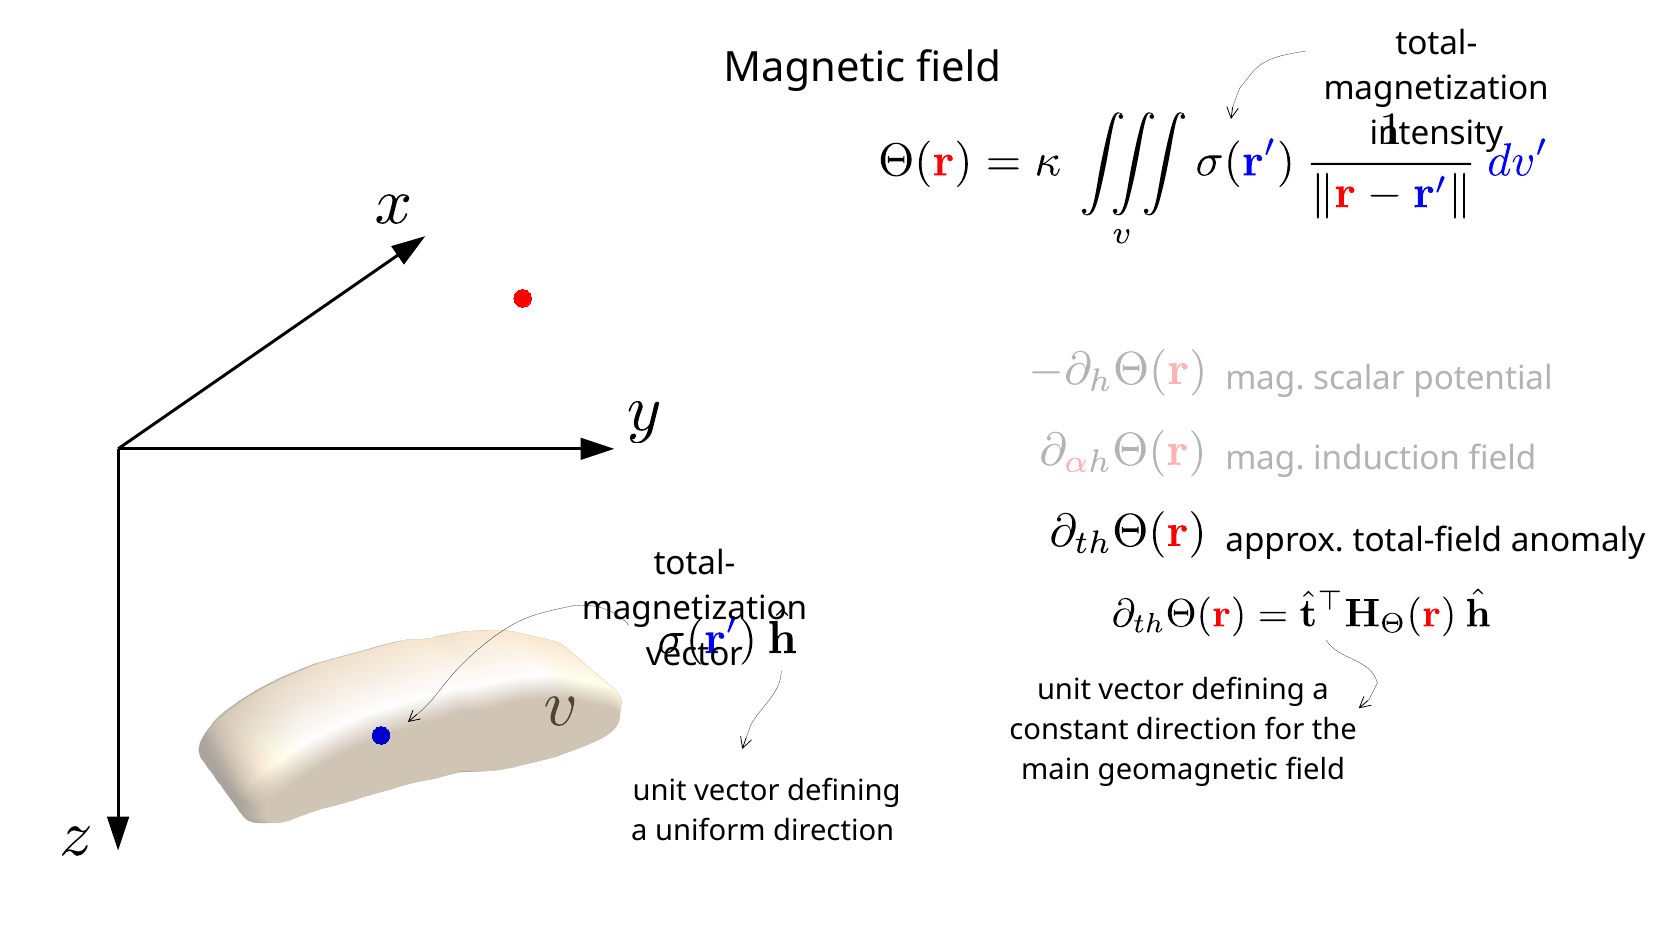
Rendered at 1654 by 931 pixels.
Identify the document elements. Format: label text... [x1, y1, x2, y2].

picture [655, 625, 799, 667]
picture [878, 112, 1547, 244]
picture [1047, 509, 1209, 560]
text_box [513, 289, 532, 308]
text_box total-magnetization vector [567, 531, 900, 625]
text_box Magnetic field [708, 29, 1005, 91]
text_box [1015, 330, 1583, 485]
text_box approx. total-field anomaly [1210, 508, 1639, 561]
picture [59, 826, 93, 856]
text_box total-magnetization intensity [1308, 11, 1642, 107]
picture [1110, 586, 1493, 638]
text_box unit vector defining a constant direction for the main geomagnetic field [994, 661, 1406, 768]
picture [626, 401, 662, 443]
picture [374, 194, 413, 224]
text_box unit vector defining a uniform direction [616, 761, 928, 869]
text_box [372, 726, 390, 745]
